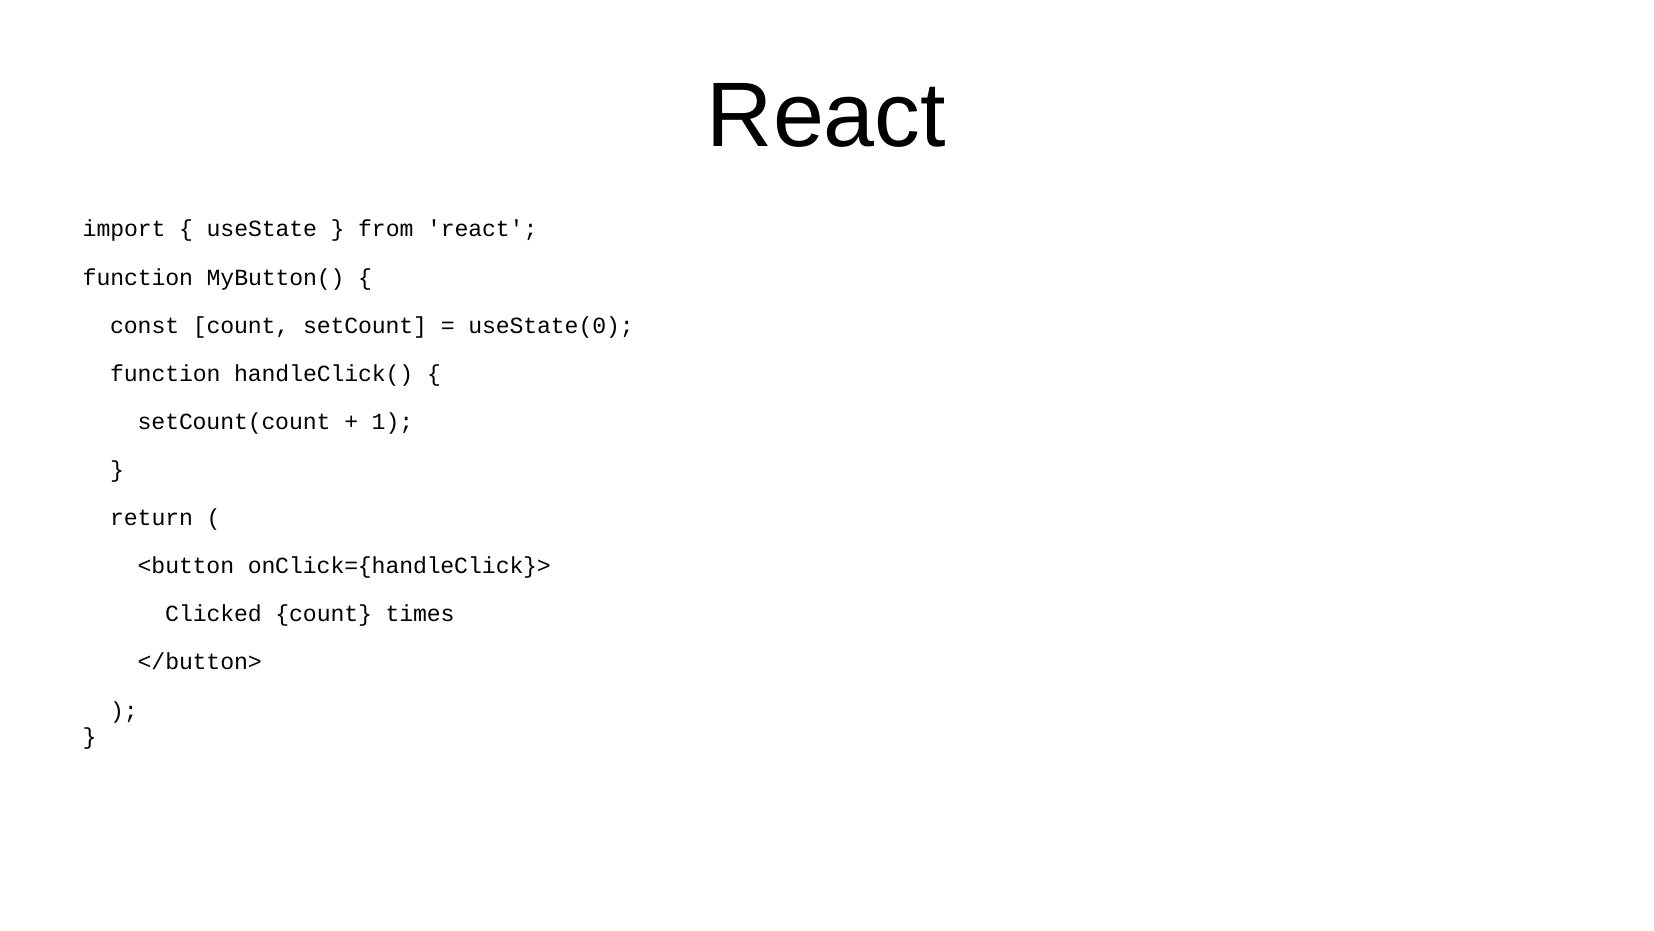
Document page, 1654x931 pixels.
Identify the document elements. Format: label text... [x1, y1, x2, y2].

list import { useState } from 'react'; function MyButton() { const [count, setCount] = useState(0); function handleClick() { setCount(count + 1); } return ( <button onClick={handleClick}> Clicked {count} times </button> ); } [82, 217, 1571, 758]
title React [82, 37, 1571, 193]
